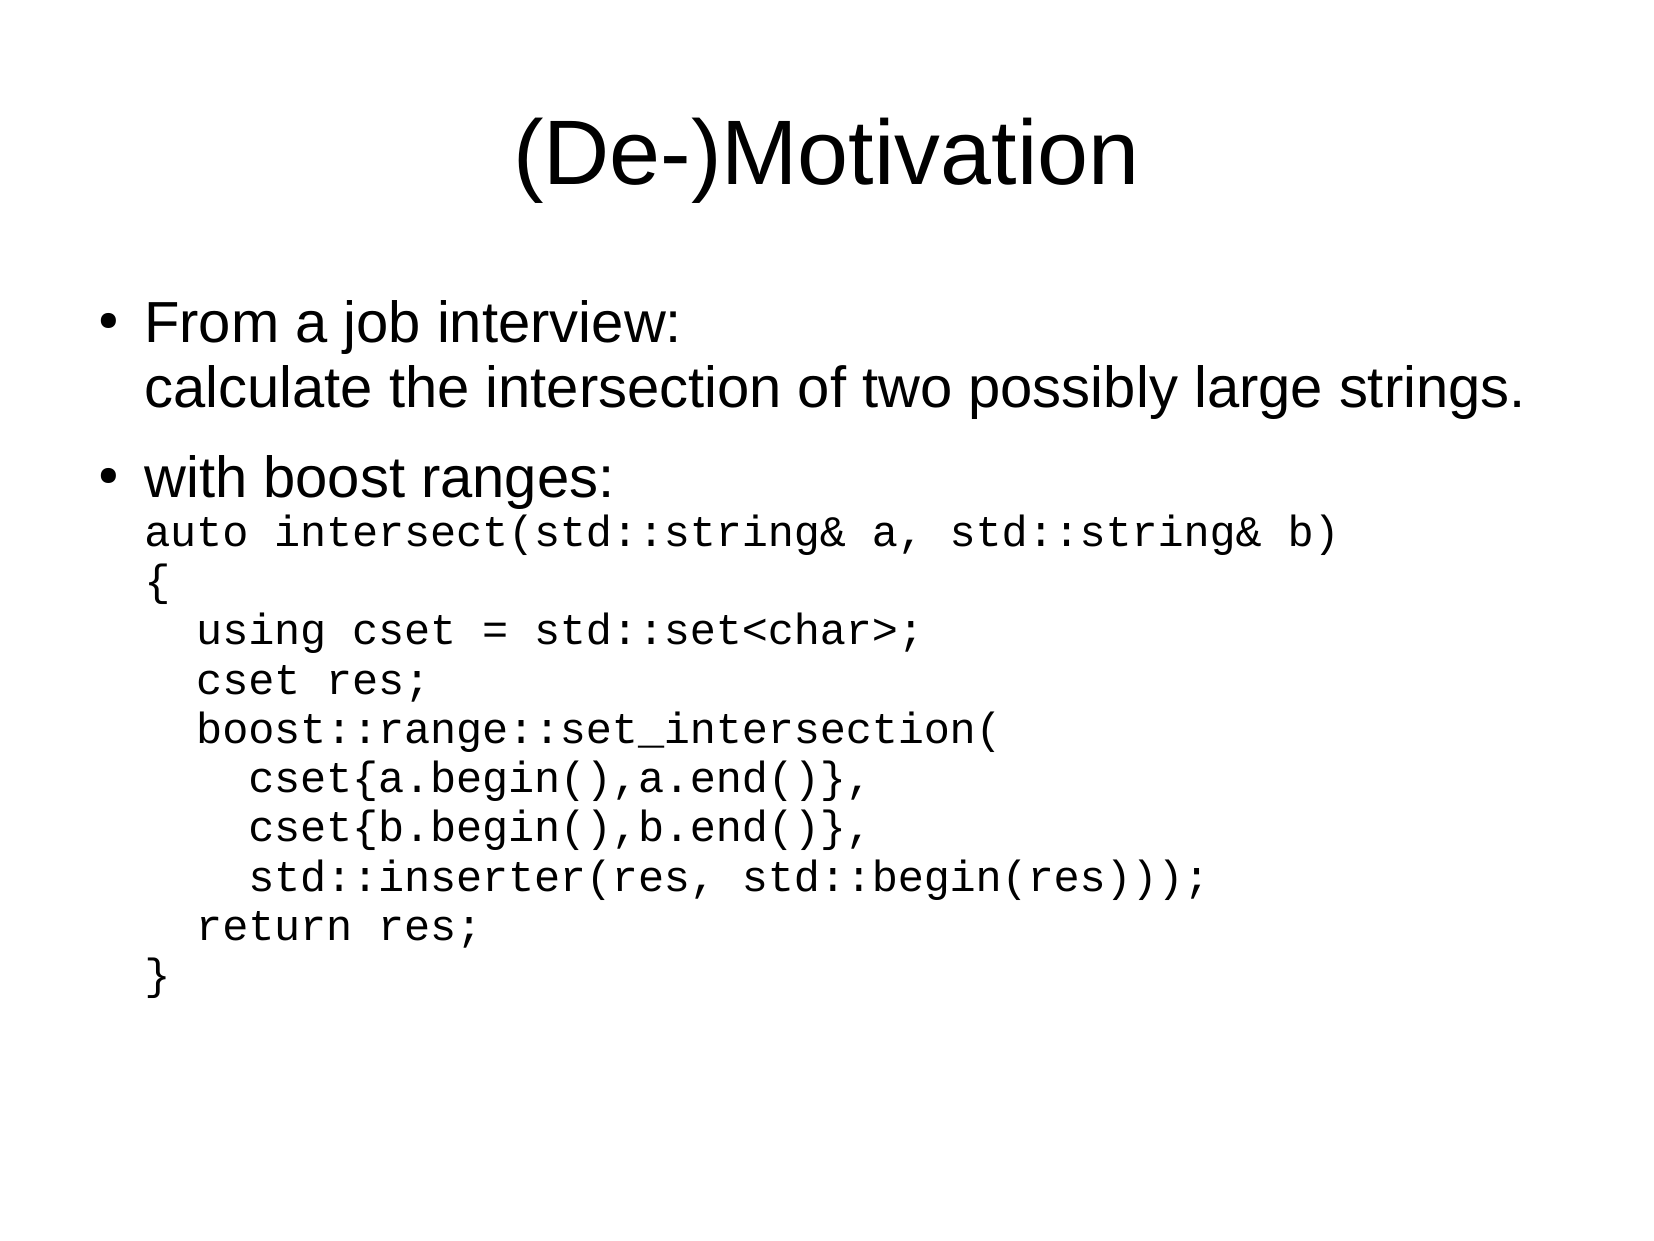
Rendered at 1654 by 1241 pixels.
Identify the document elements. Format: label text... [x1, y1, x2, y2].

list From a job interview: calculate the intersection of two possibly large strings. with boost ranges: auto intersect(std::string& a, std::string& b) { using cset = std::set<char>; cset res; boost::range::set_intersection( cset{a.begin(),a.end()}, cset{b.begin(),b.end()}, std::inserter(res, std::begin(res))); return res; } [82, 290, 1571, 1010]
title (De-)Motivation [82, 49, 1571, 257]
